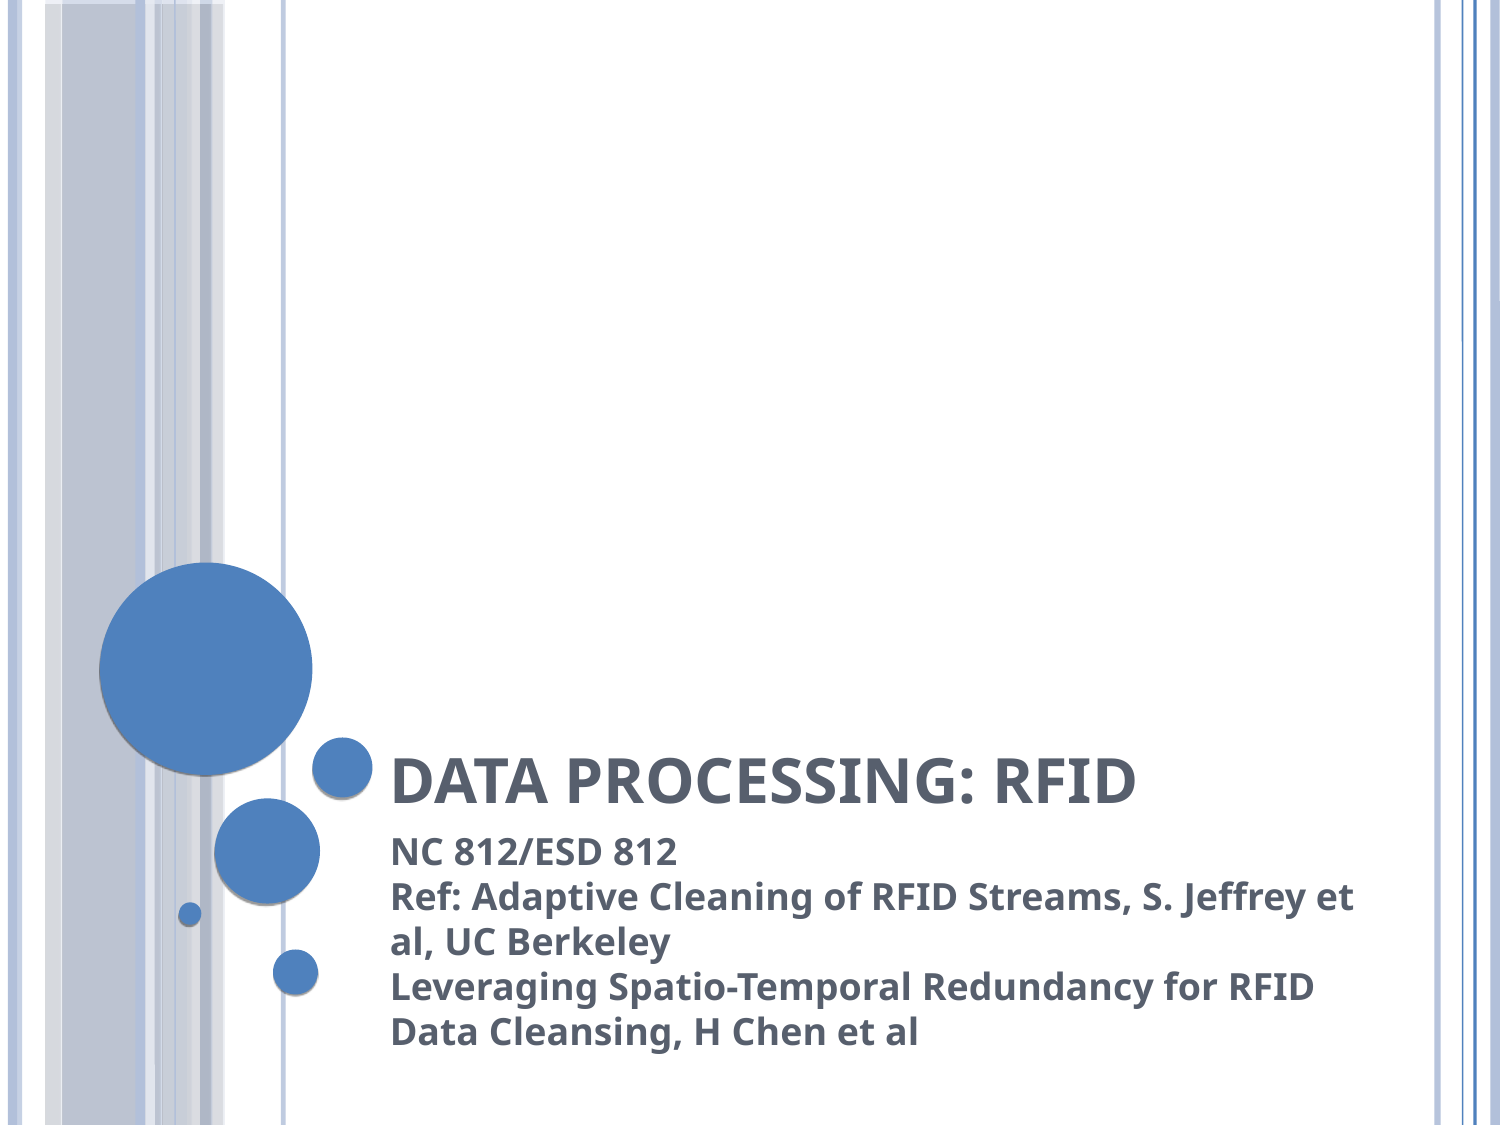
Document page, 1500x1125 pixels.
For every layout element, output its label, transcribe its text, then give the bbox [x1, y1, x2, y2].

text_box Data Processing: RFID [374, 512, 1388, 820]
text_box NC 812/ESD 812 Ref: Adaptive Cleaning of RFID Streams, S. Jeffrey et al, UC Berkeley Leveraging Spatio-Temporal Redundancy for RFID Data Cleansing, H Chen et al [374, 820, 1388, 1046]
